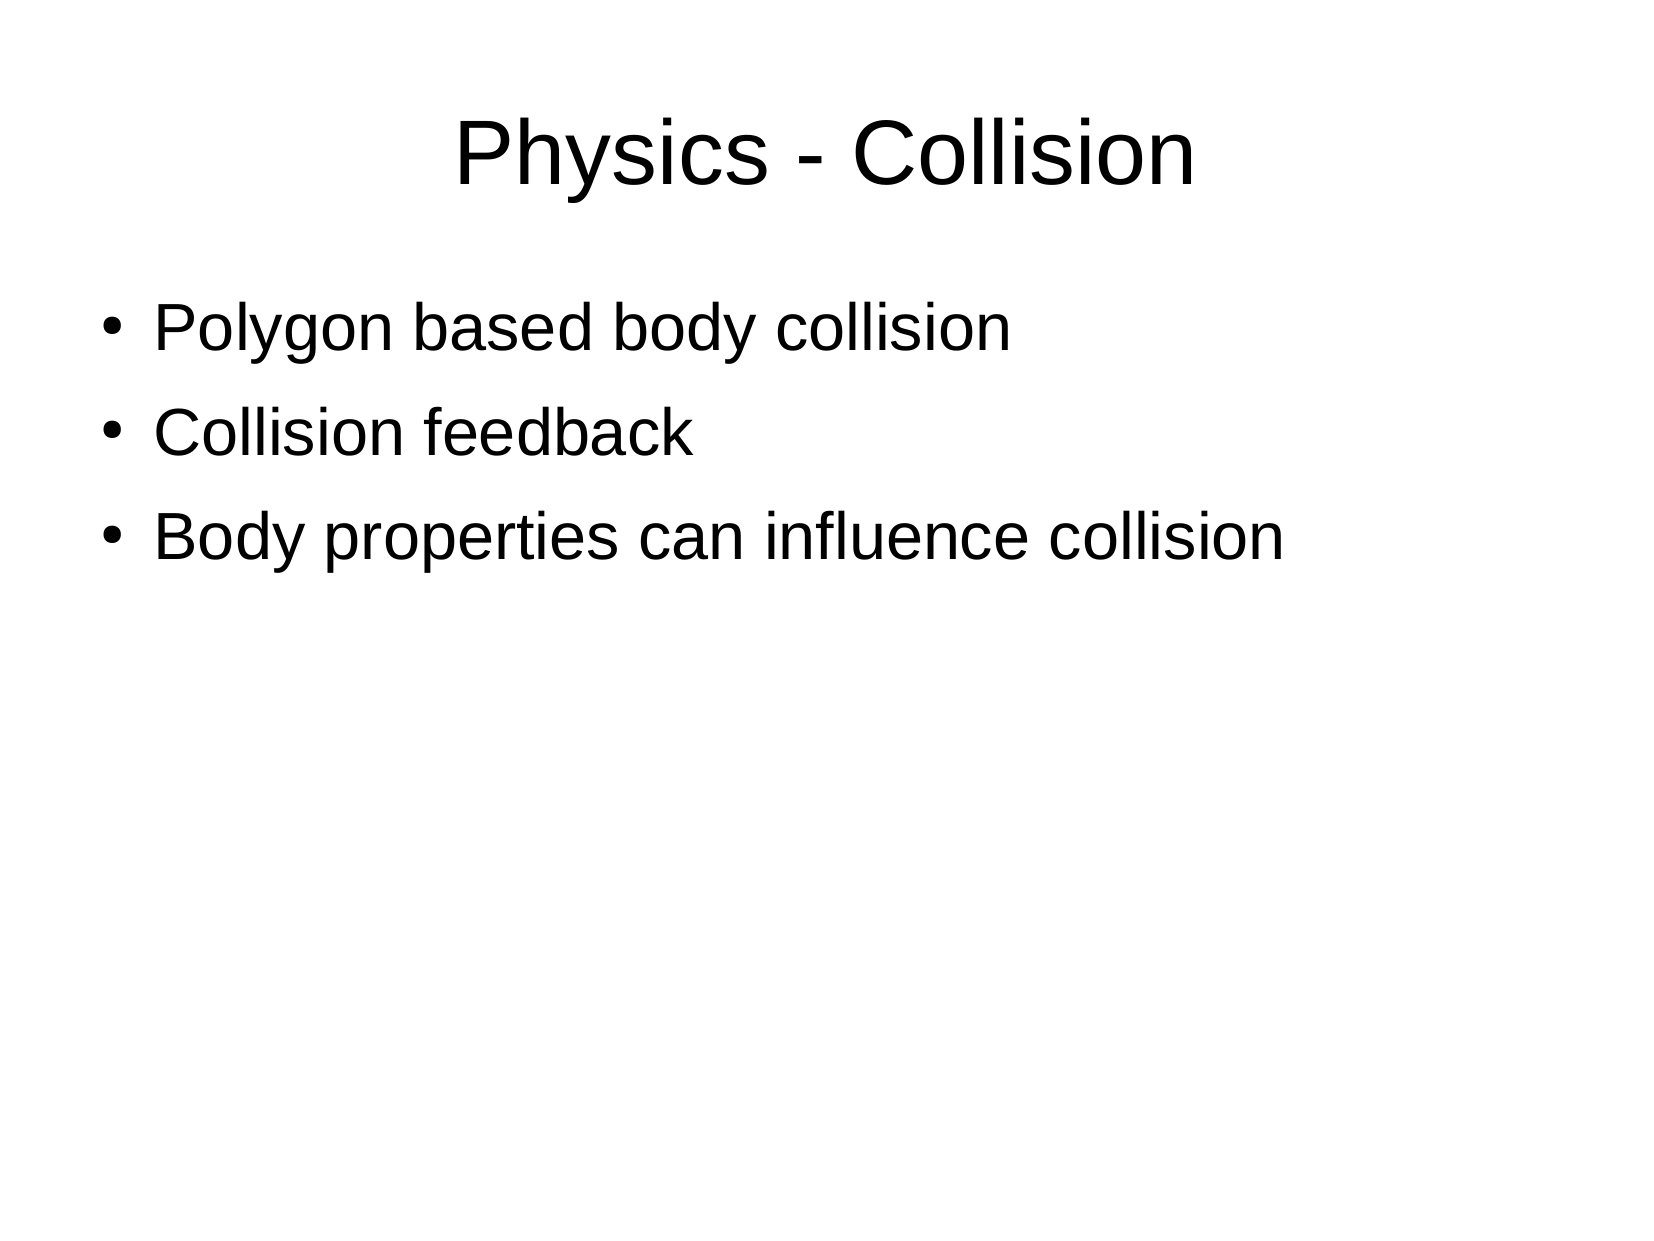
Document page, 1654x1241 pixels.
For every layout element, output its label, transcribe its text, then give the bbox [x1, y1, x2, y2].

title Physics - Collision [82, 49, 1571, 257]
list Polygon based body collision Collision feedback Body properties can influence collision [82, 290, 1571, 1010]
